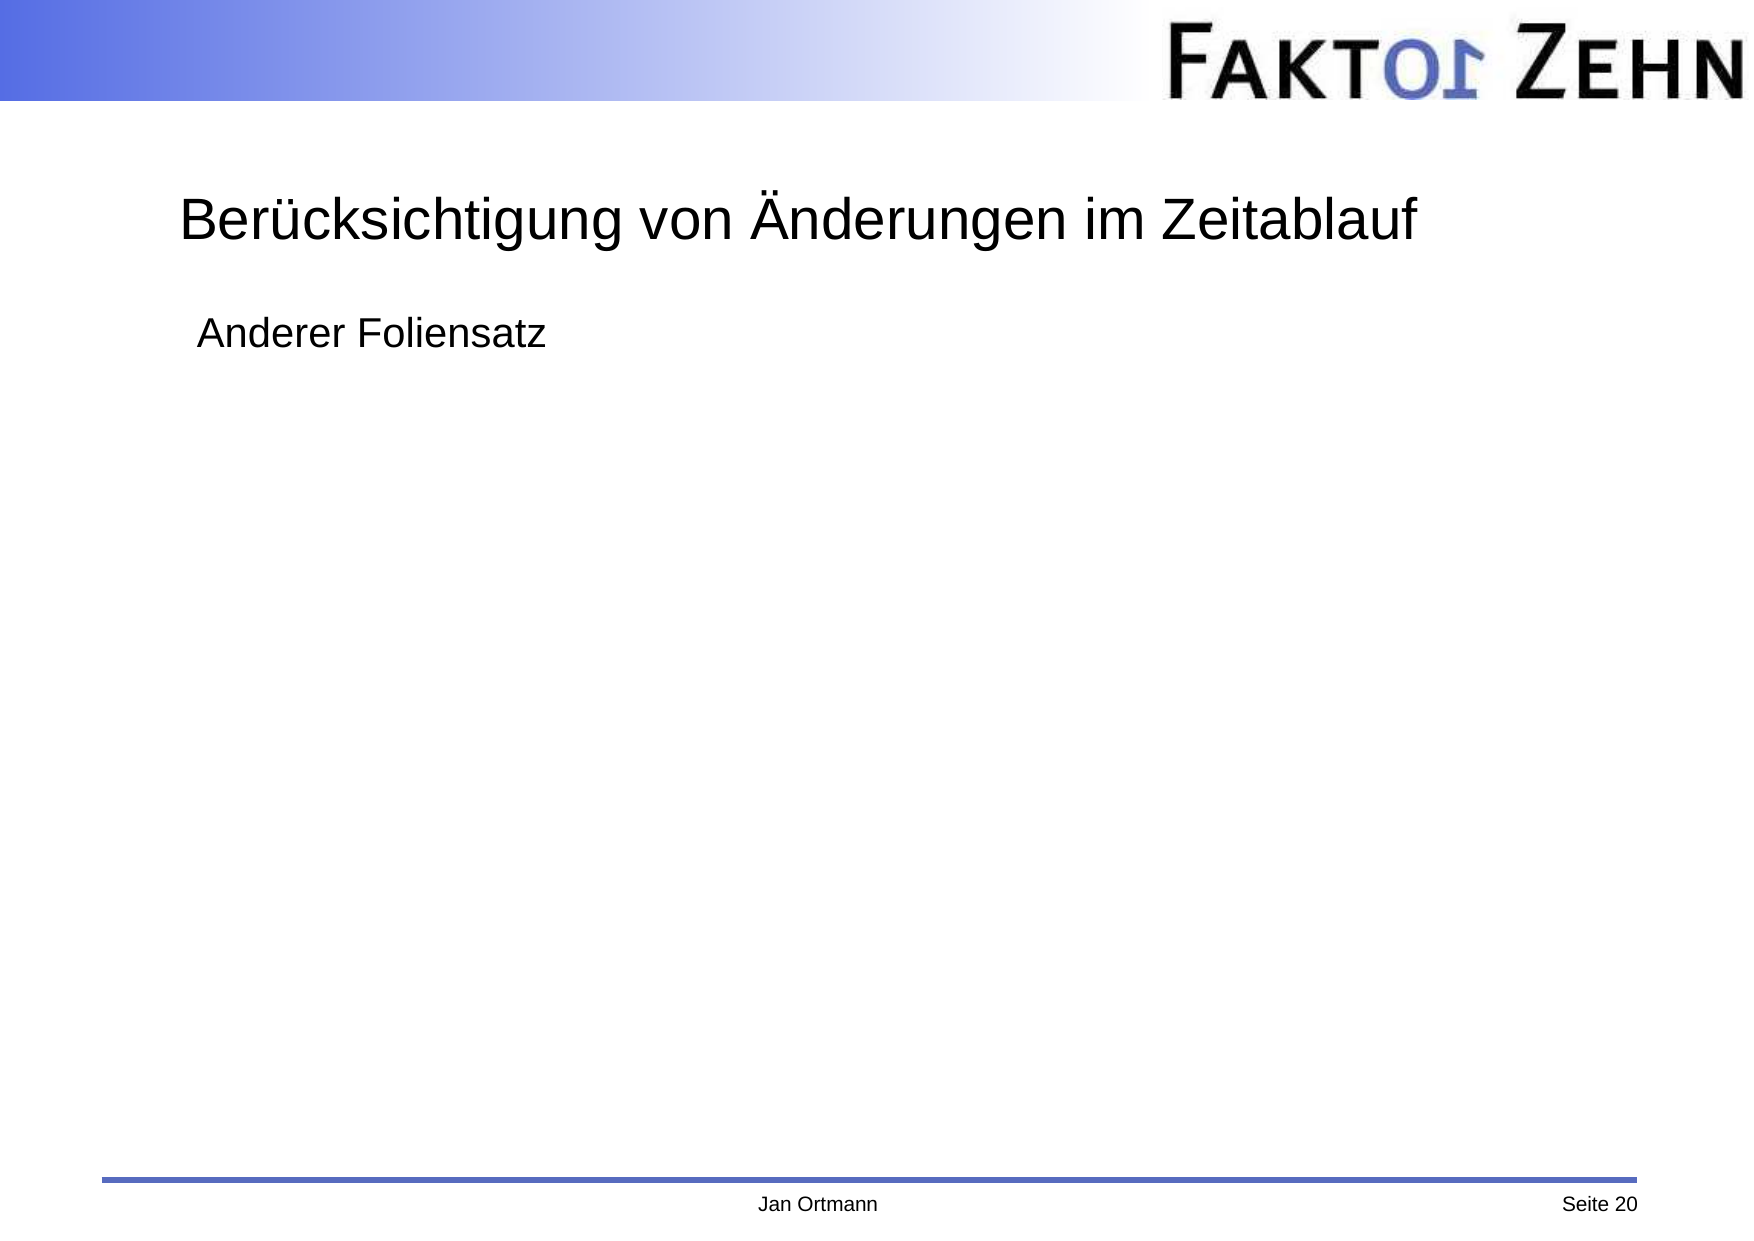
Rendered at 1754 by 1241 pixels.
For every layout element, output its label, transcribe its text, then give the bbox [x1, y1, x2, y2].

list Anderer Foliensatz [179, 310, 1576, 1078]
title Berücksichtigung von Änderungen im Zeitablauf [179, 142, 1576, 296]
picture [1162, 7, 1752, 100]
